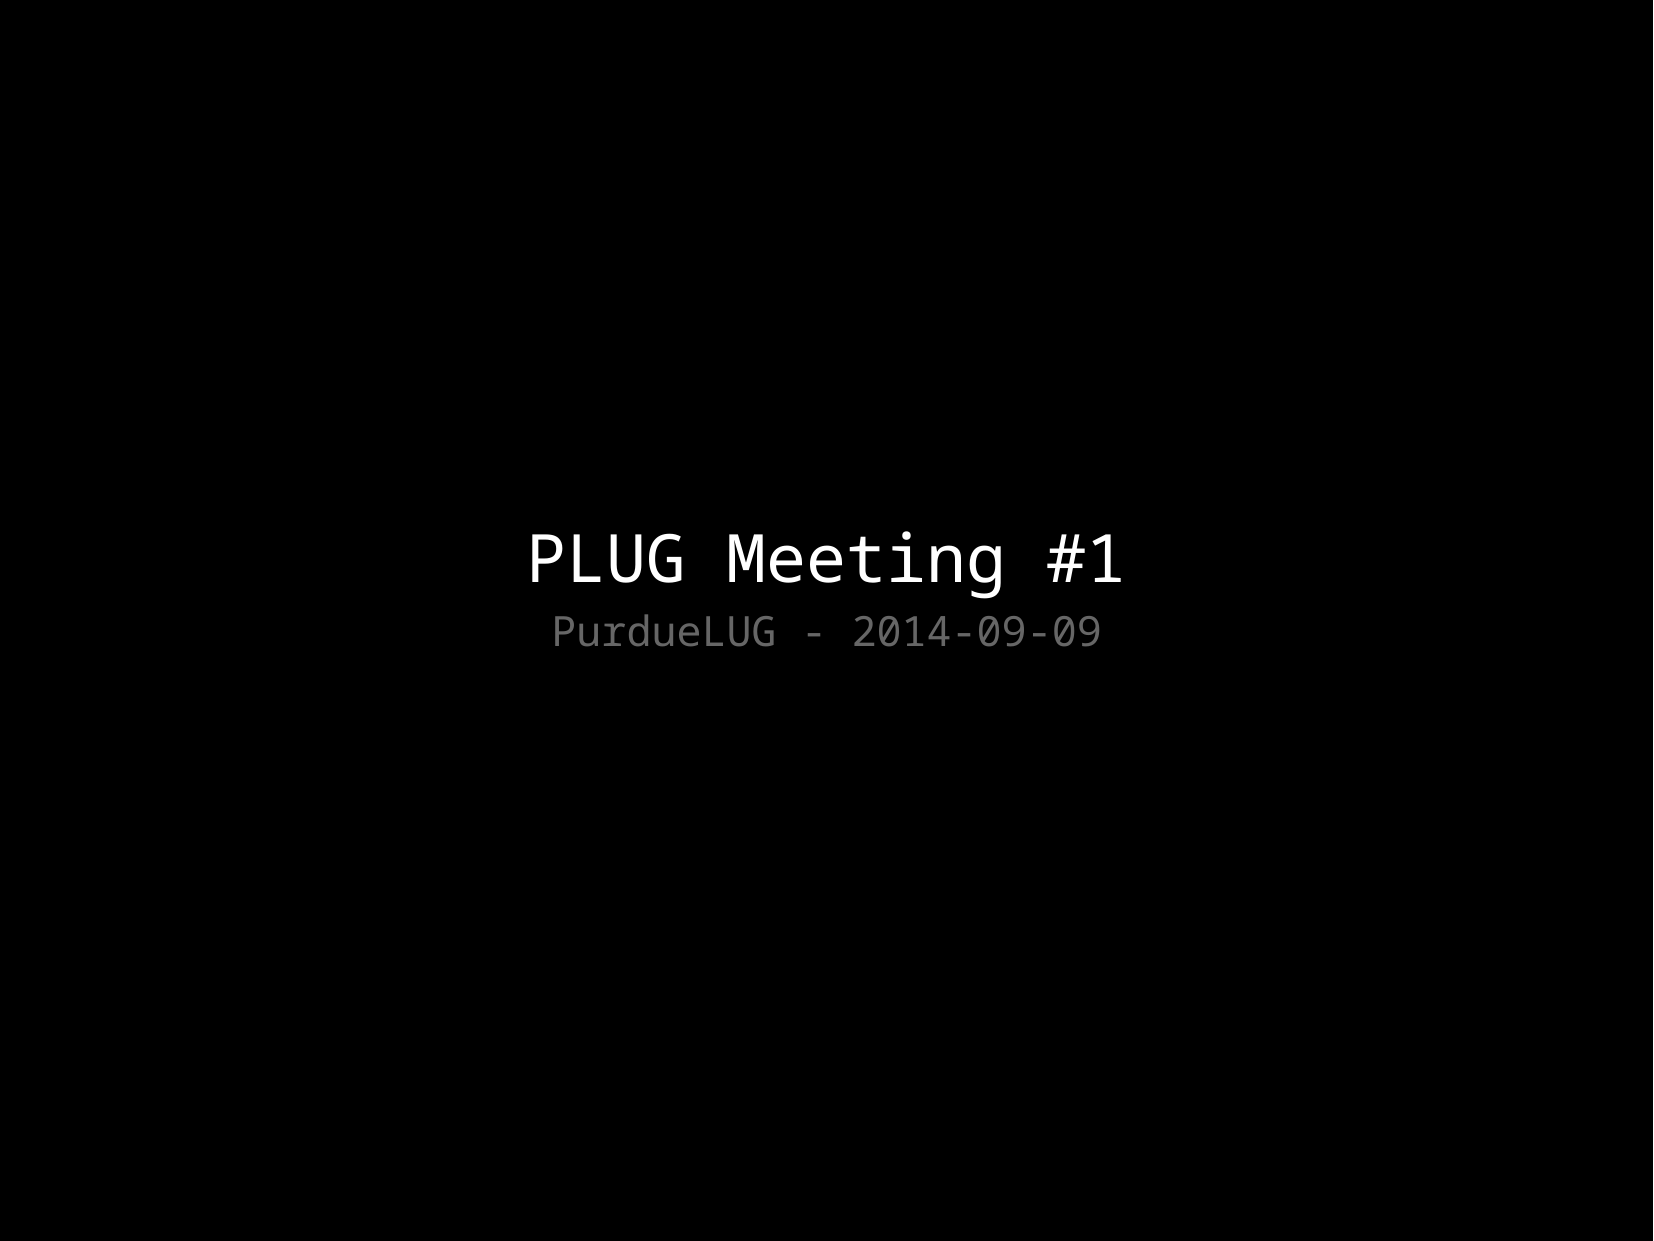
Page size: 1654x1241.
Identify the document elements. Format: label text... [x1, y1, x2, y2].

subtitle PLUG Meeting #1 PurdueLUG - 2014-09-09 [82, 225, 1571, 945]
